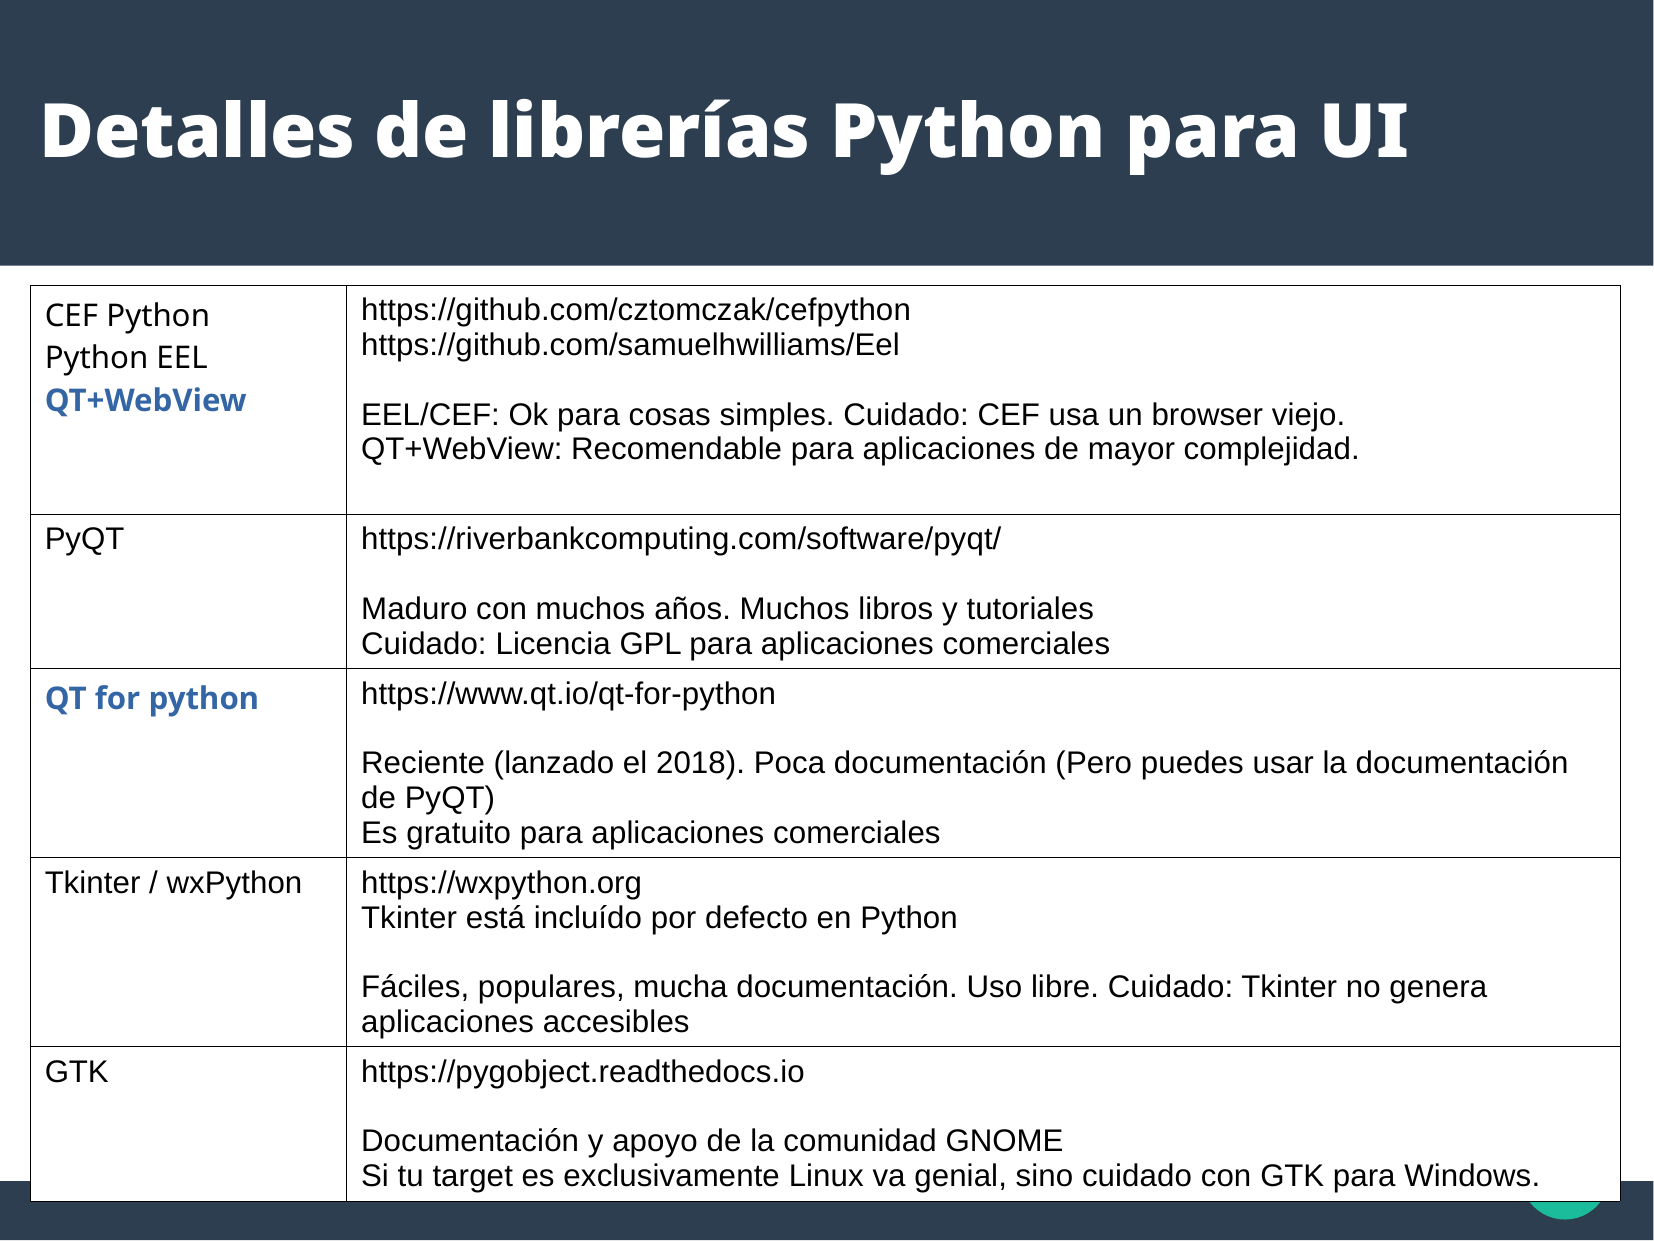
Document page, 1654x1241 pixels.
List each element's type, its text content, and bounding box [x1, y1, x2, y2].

table_header CEF Python Python EEL QT+WebView [31, 286, 346, 514]
table_cell https://www.qt.io/qt-for-python Reciente (lanzado el 2018). Poca documentación (Pero puedes usar la documentación de PyQT) Es gratuito para aplicaciones comerciales [347, 669, 1620, 857]
title Detalles de librerías Python para UI [39, 49, 1576, 207]
table_cell QT for python [31, 669, 346, 857]
table_cell https://riverbankcomputing.com/software/pyqt/ Maduro con muchos años. Muchos libros y tutoriales Cuidado: Licencia GPL para aplicaciones comerciales [347, 515, 1620, 668]
table_cell GTK [31, 1047, 346, 1201]
table_cell https://pygobject.readthedocs.io Documentación y apoyo de la comunidad GNOME Si tu target es exclusivamente Linux va genial, sino cuidado con GTK para Windows. [347, 1047, 1620, 1201]
table_header https://github.com/cztomczak/cefpython https://github.com/samuelhwilliams/Eel EEL/CEF: Ok para cosas simples. Cuidado: CEF usa un browser viejo. QT+WebView: Recomendable para aplicaciones de mayor complejidad. [347, 286, 1620, 514]
table_cell Tkinter / wxPython [31, 858, 346, 1046]
table_cell PyQT [31, 515, 346, 668]
table_cell https://wxpython.org Tkinter está incluído por defecto en Python Fáciles, populares, mucha documentación. Uso libre. Cuidado: Tkinter no genera aplicaciones accesibles [347, 858, 1620, 1046]
